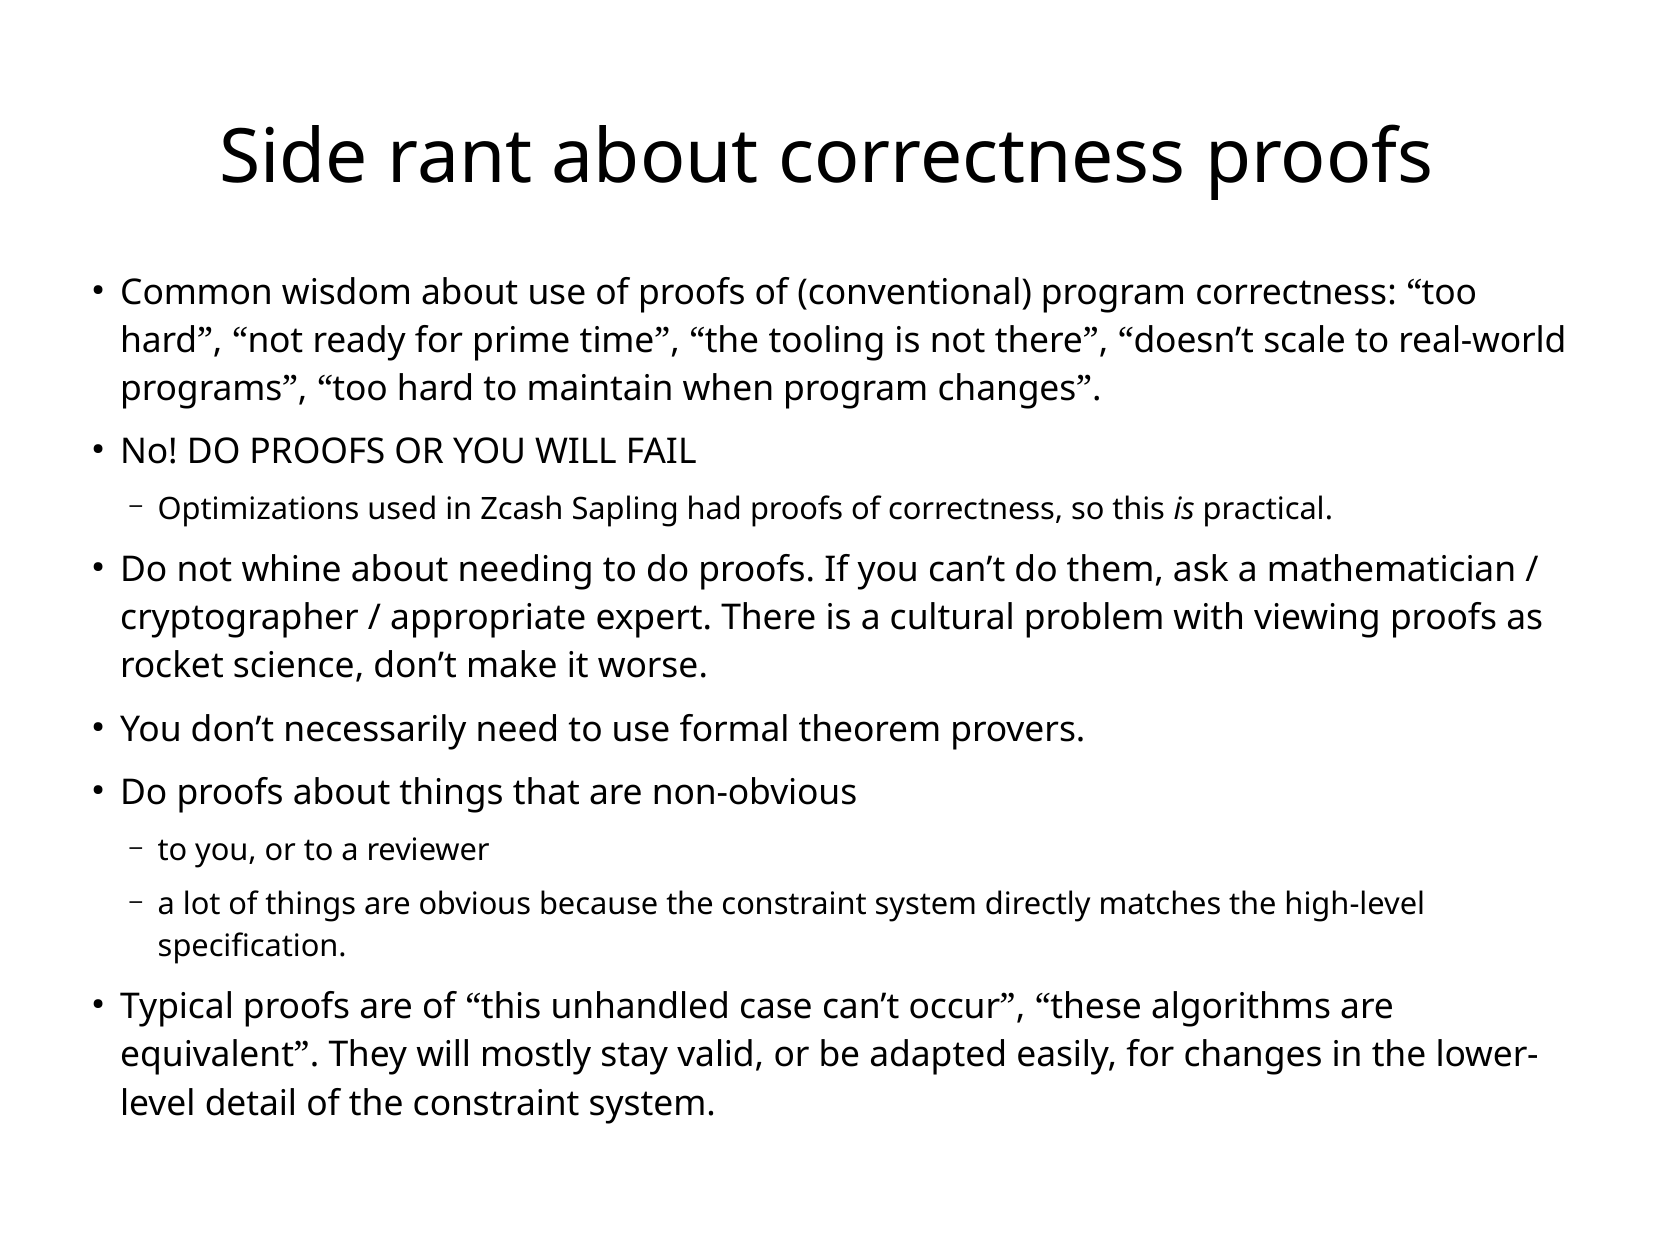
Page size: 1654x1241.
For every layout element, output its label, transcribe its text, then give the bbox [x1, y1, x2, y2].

title Side rant about correctness proofs [82, 49, 1571, 257]
list Common wisdom about use of proofs of (conventional) program correctness: “too hard”, “not ready for prime time”, “the tooling is not there”, “doesn’t scale to real-world programs”, “too hard to maintain when program changes”. No! DO PROOFS OR YOU WILL FAIL Optimizations used in Zcash Sapling had proofs of correctness, so this is practical. Do not whine about needing to do proofs. If you can’t do them, ask a mathematician / cryptographer / appropriate expert. There is a cultural problem with viewing proofs as rocket science, don’t make it worse. You don’t necessarily need to use formal theorem provers. Do proofs about things that are non-obvious to you, or to a reviewer a lot of things are obvious because the constraint system directly matches the high-level specification. Typical proofs are of “this unhandled case can’t occur”, “these algorithms are equivalent”. They will mostly stay valid, or be adapted easily, for changes in the lower-level detail of the constraint system. [82, 266, 1571, 1134]
